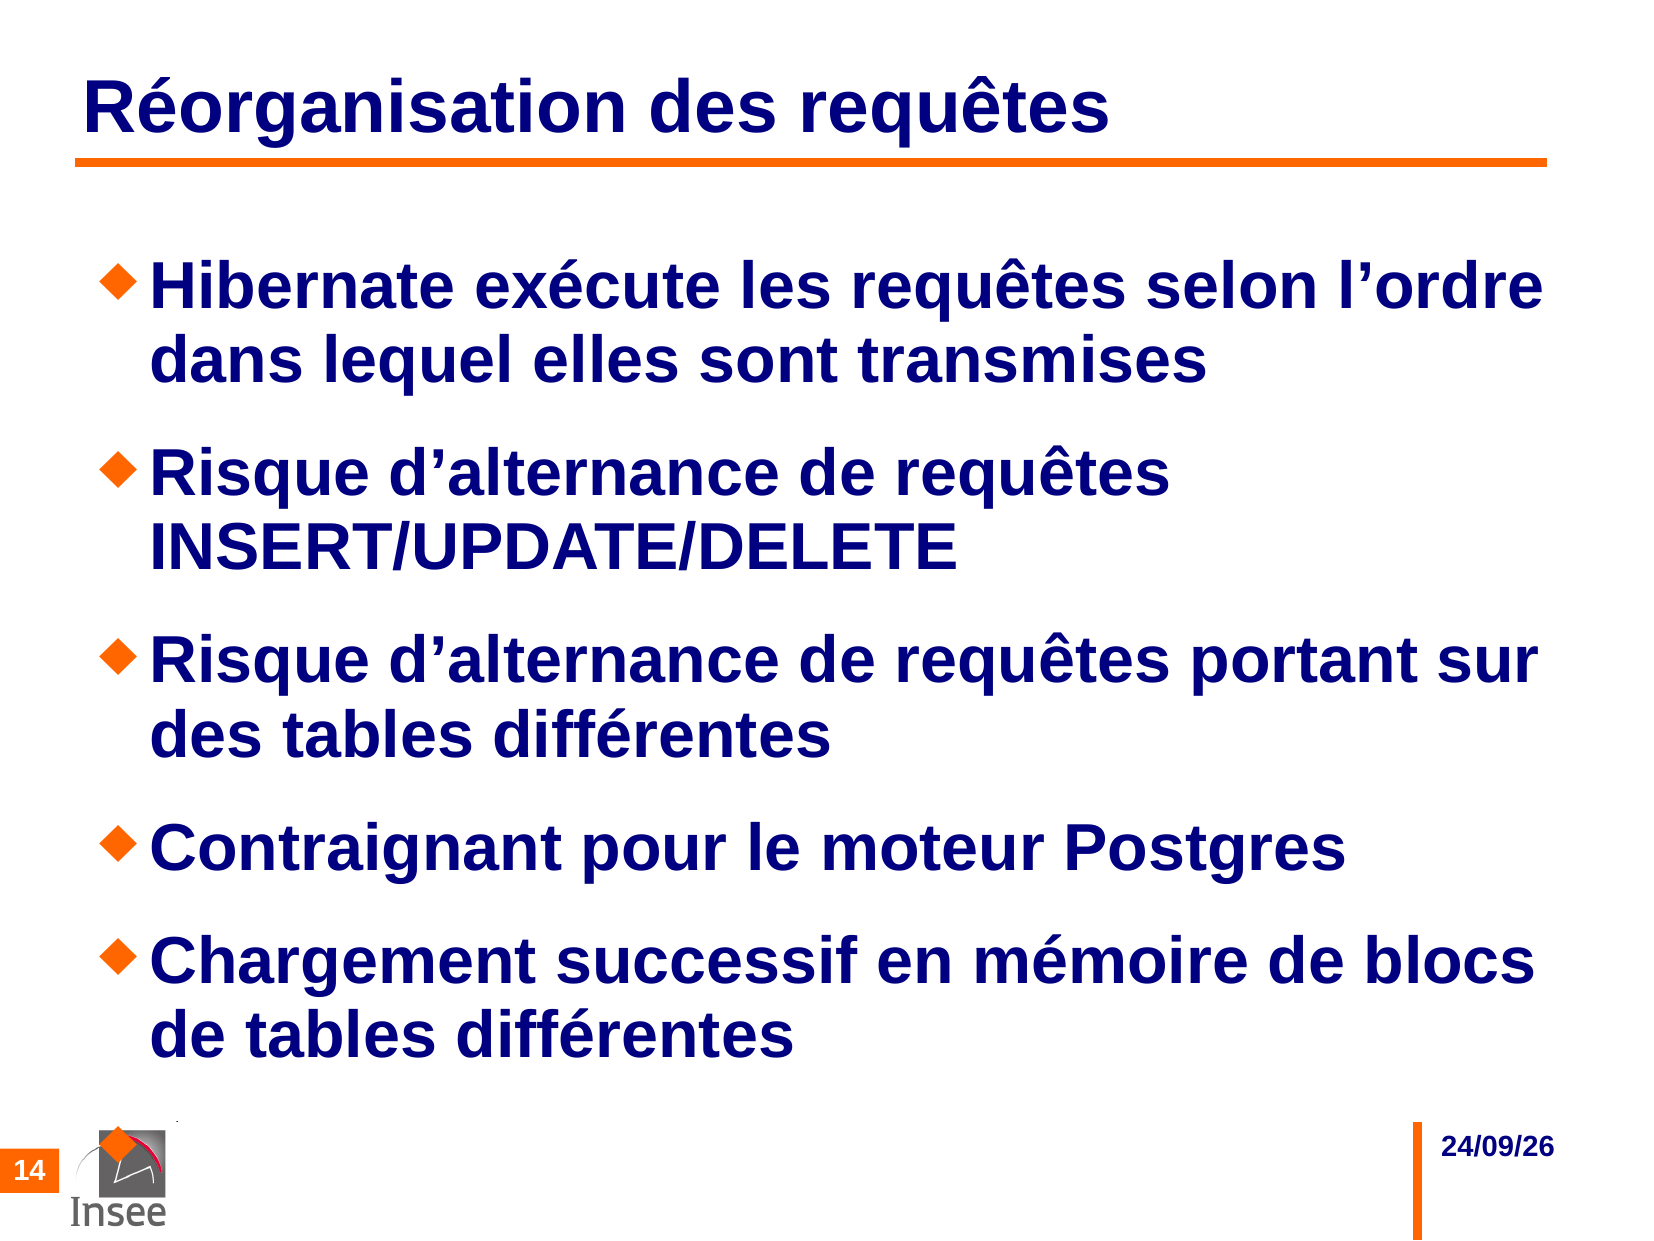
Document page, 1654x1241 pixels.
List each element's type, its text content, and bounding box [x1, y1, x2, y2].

list Hibernate exécute les requêtes selon l’ordre dans lequel elles sont transmises Risque d’alternance de requêtes INSERT/UPDATE/DELETE Risque d’alternance de requêtes portant sur des tables différentes Contraignant pour le moteur Postgres Chargement successif en mémoire de blocs de tables différentes [82, 248, 1571, 1075]
picture [62, 1121, 178, 1241]
title Réorganisation des requêtes [82, 49, 1619, 163]
